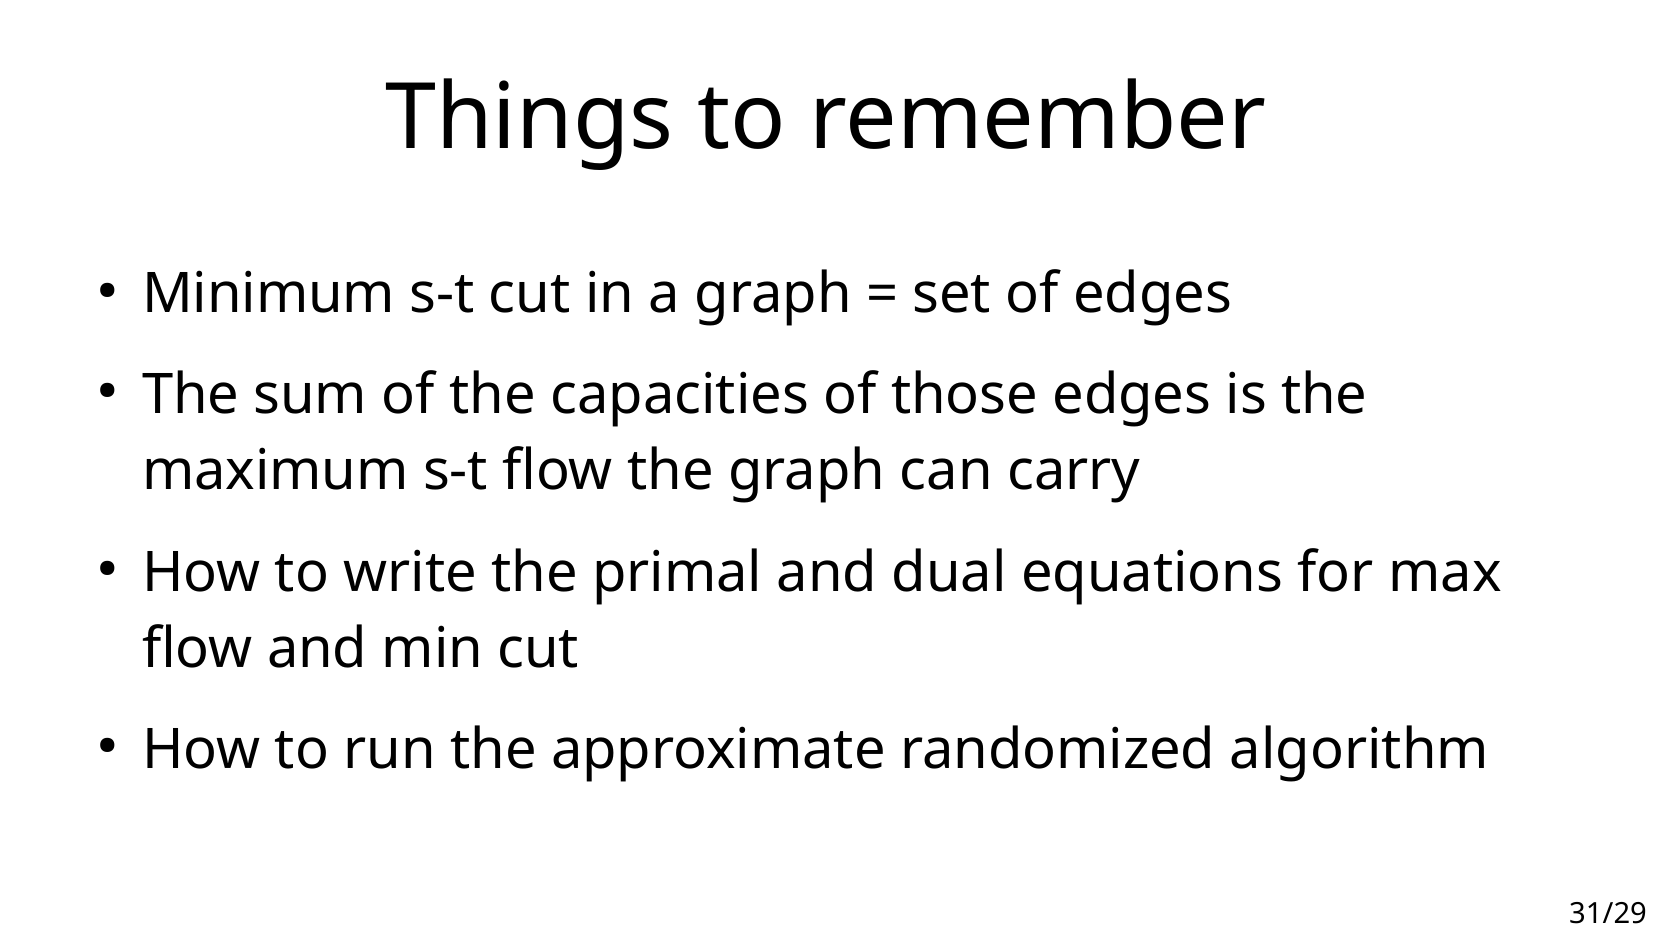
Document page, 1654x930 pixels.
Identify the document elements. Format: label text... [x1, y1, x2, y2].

title Things to remember [82, 1, 1571, 225]
list Minimum s-t cut in a graph = set of edges The sum of the capacities of those edges is the maximum s-t flow the graph can carry How to write the primal and dual equations for max flow and min cut How to run the approximate randomized algorithm [82, 252, 1571, 793]
